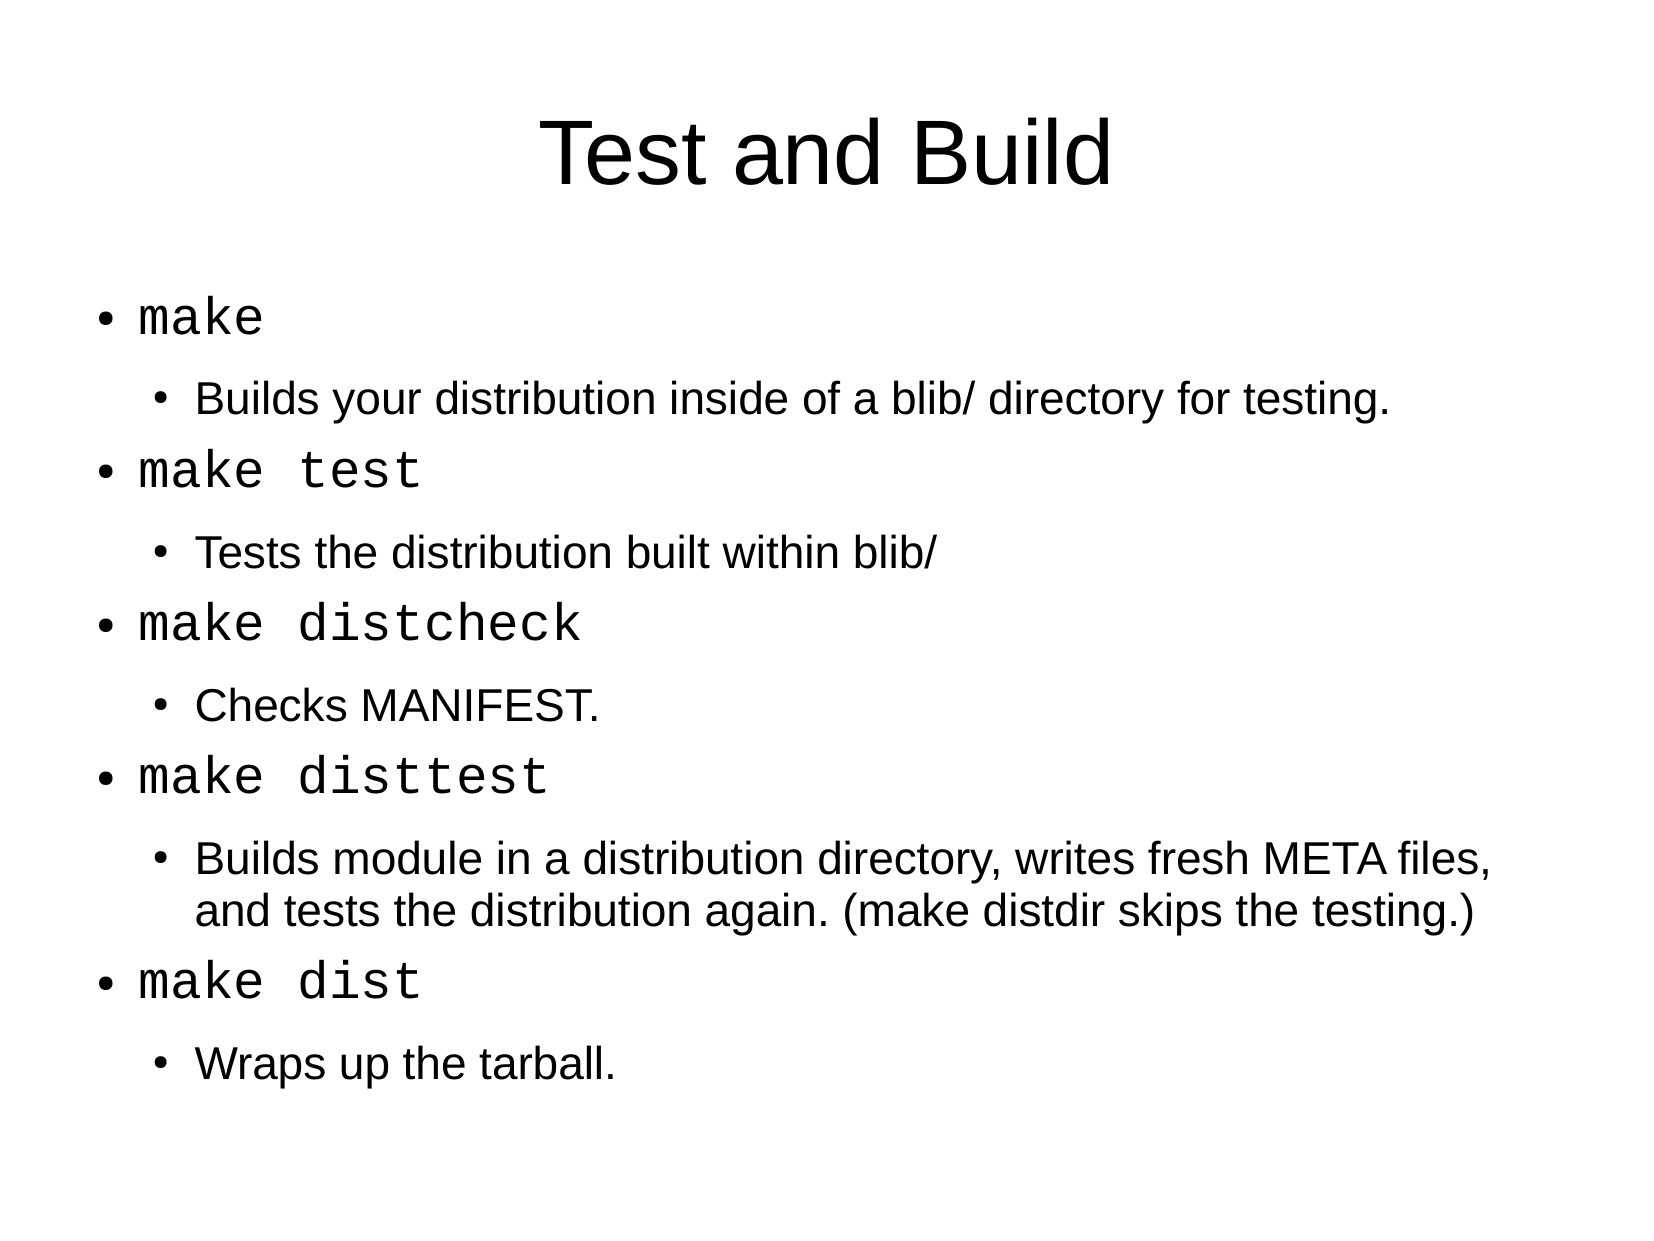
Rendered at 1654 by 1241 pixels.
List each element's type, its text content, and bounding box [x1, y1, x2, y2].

list make Builds your distribution inside of a blib/ directory for testing. make test Tests the distribution built within blib/ make distcheck Checks MANIFEST. make disttest Builds module in a distribution directory, writes fresh META files, and tests the distribution again. (make distdir skips the testing.) make dist Wraps up the tarball. [82, 290, 1571, 1109]
title Test and Build [82, 49, 1571, 257]
